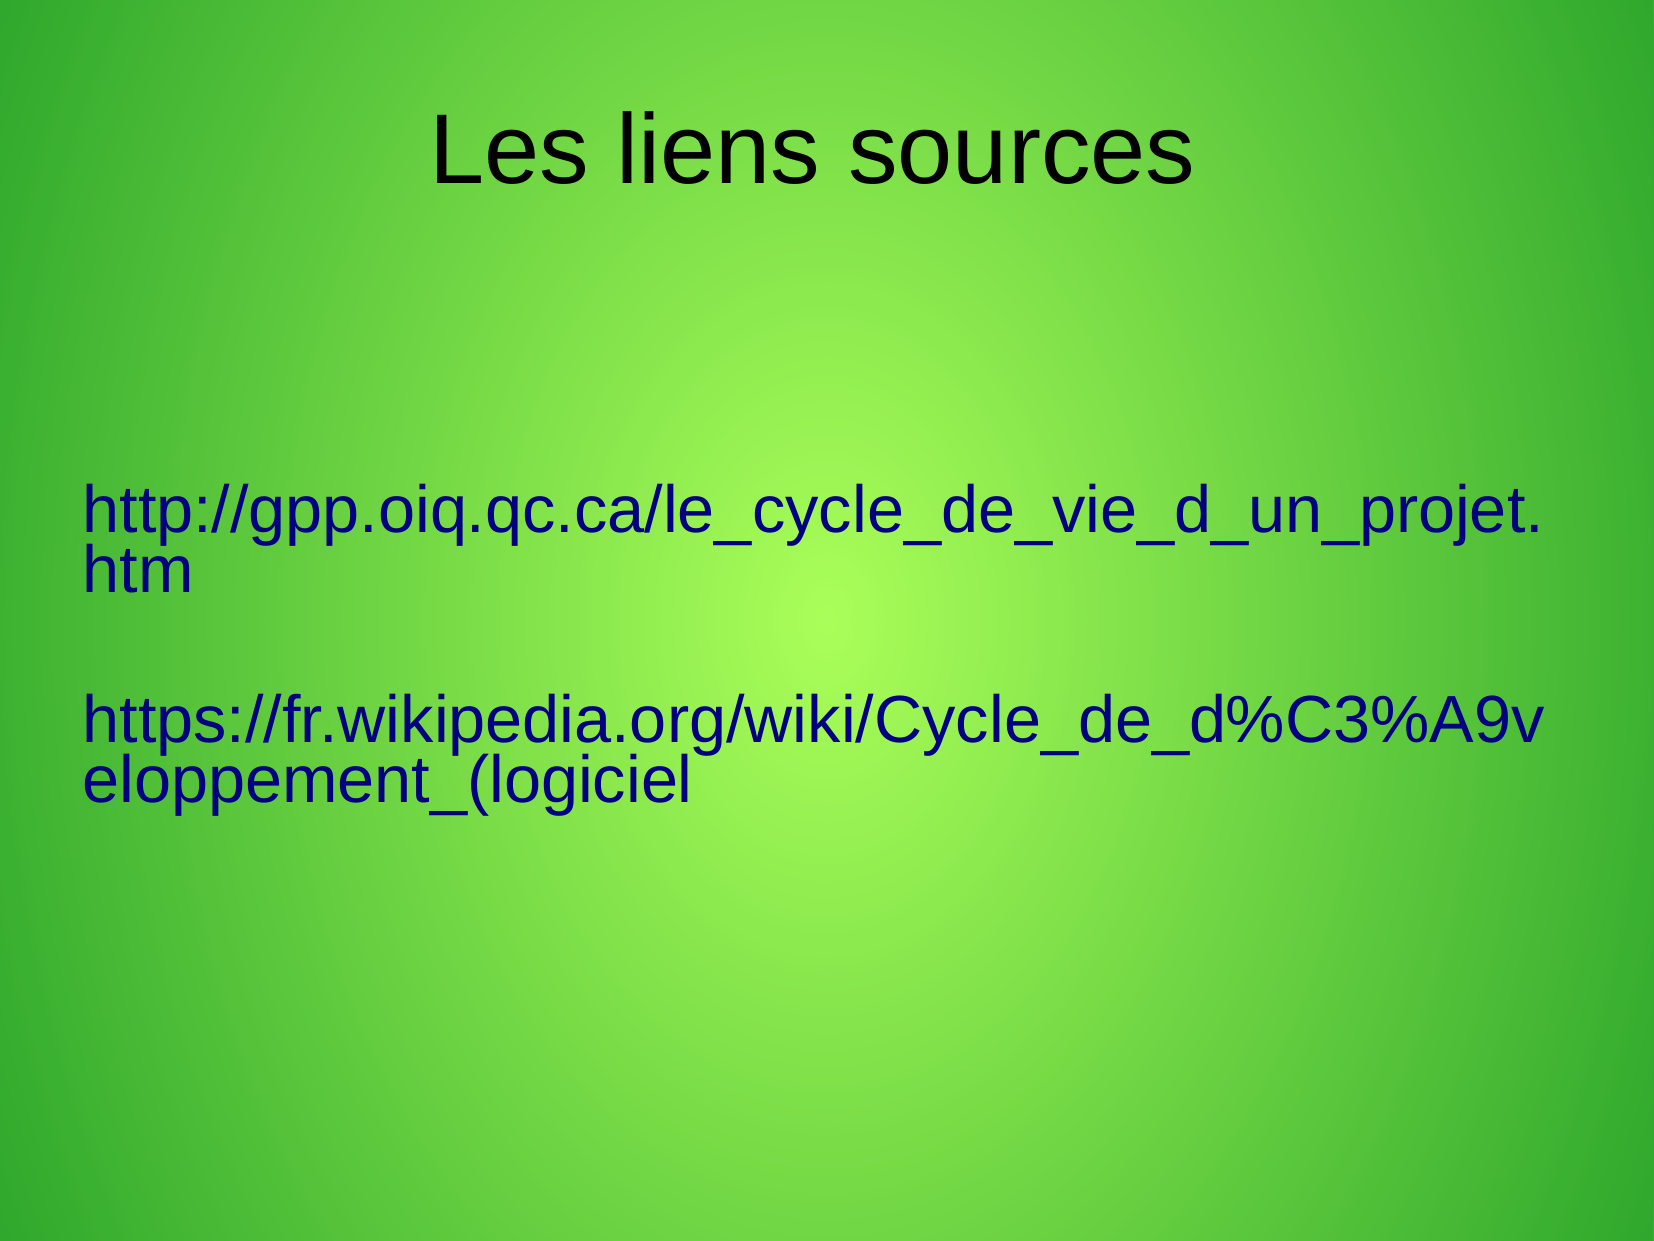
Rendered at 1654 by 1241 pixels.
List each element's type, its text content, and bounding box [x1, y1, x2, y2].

title Les liens sources [82, 47, 1571, 252]
subtitle http://gpp.oiq.qc.ca/le_cycle_de_vie_d_un_projet.htm https://fr.wikipedia.org/wiki/Cycle_de_d%C3%A9veloppement_(logiciel [82, 299, 1571, 1019]
